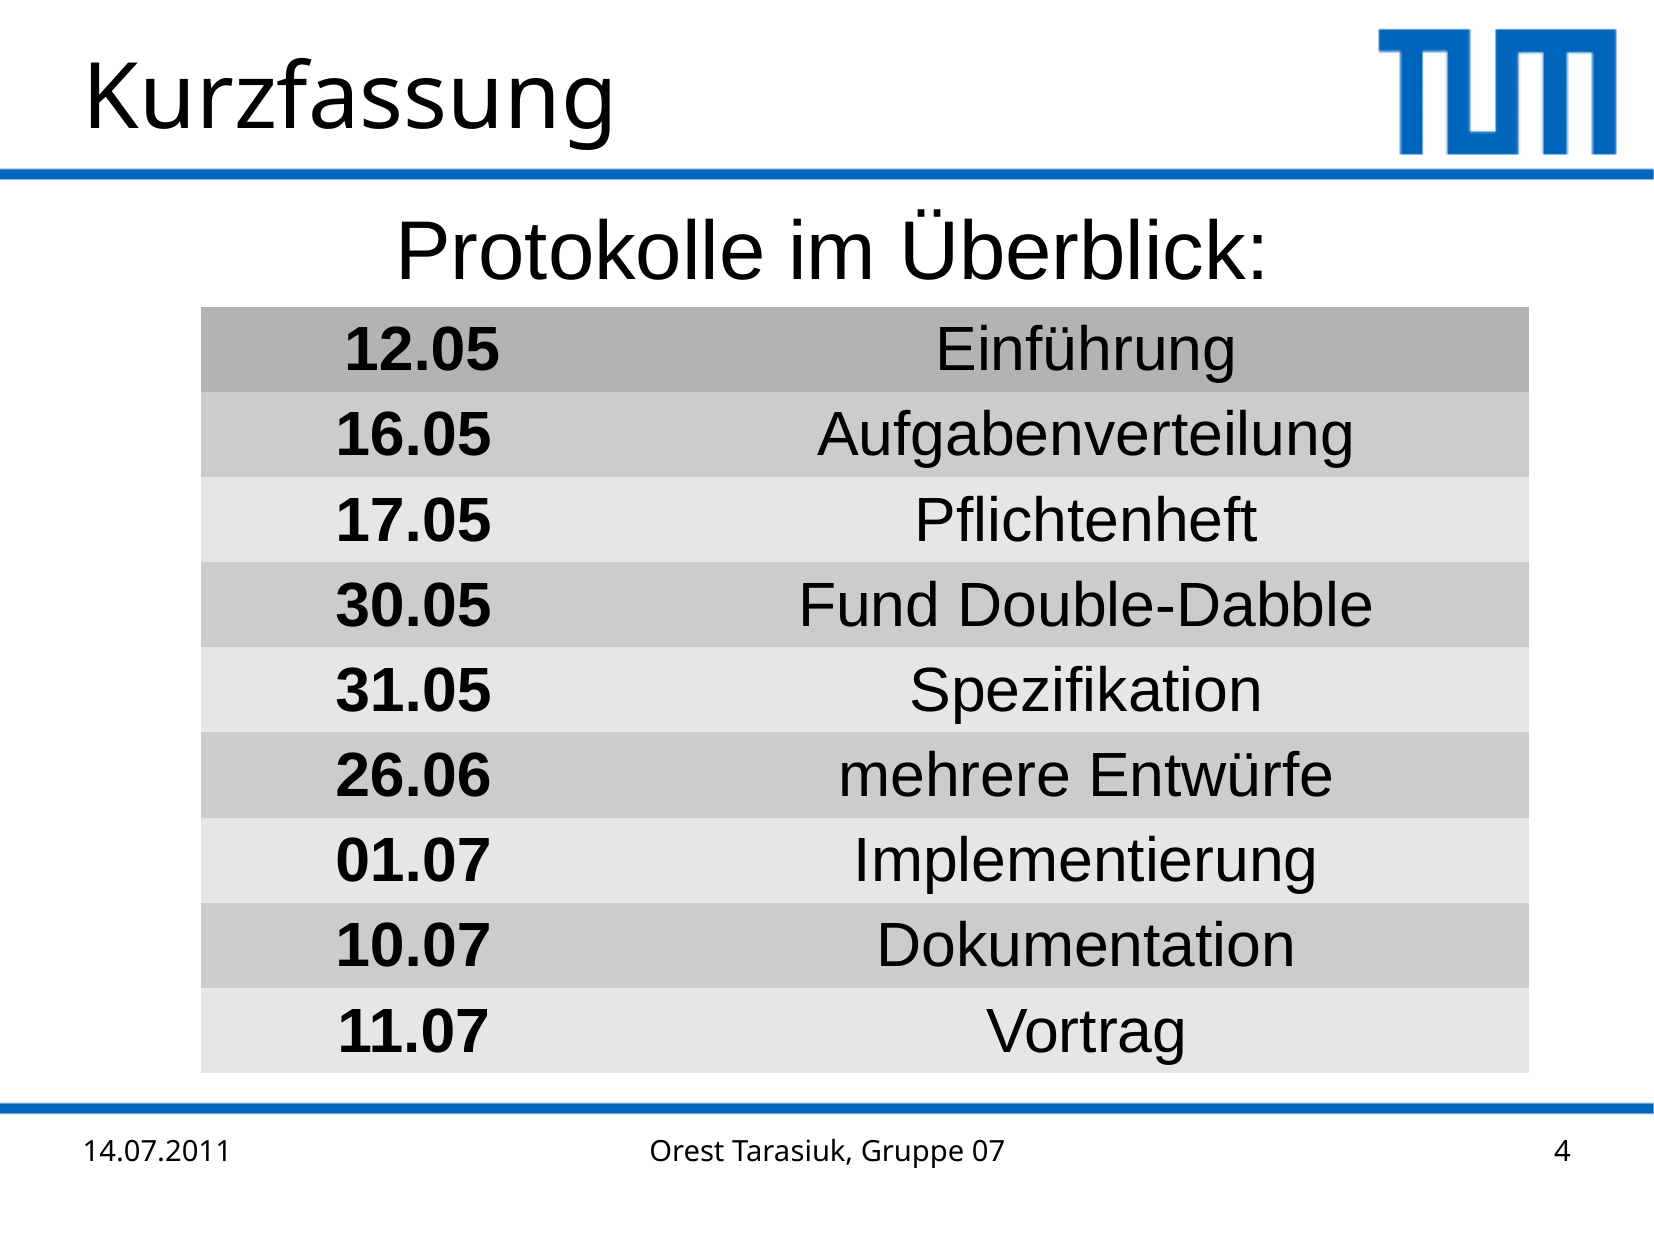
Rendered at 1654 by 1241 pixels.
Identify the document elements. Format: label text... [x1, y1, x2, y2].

table_cell 30.05 [201, 562, 644, 647]
table_cell 10.07 [201, 903, 644, 988]
table_cell Implementierung [644, 818, 1529, 903]
table_cell 17.05 [201, 477, 644, 562]
table_cell Pflichtenheft [644, 477, 1529, 562]
table_cell 26.06 [201, 732, 644, 818]
table_cell 31.05 [201, 647, 644, 732]
table_cell 11.07 [201, 988, 644, 1073]
table_cell Spezifikation [644, 647, 1529, 732]
picture [0, 0, 1654, 1241]
table_cell 01.07 [201, 818, 644, 903]
table_cell Fund Double-Dabble [644, 562, 1529, 647]
table_header Einführung [644, 307, 1529, 392]
table_header 12.05 [201, 307, 644, 392]
table_cell 16.05 [201, 392, 644, 477]
title Kurzfassung [82, 41, 1359, 145]
table_cell mehrere Entwürfe [644, 732, 1529, 818]
subtitle Protokolle im Überblick: [88, 177, 1577, 325]
table_cell Vortrag [644, 988, 1529, 1073]
table_cell Dokumentation [644, 903, 1529, 988]
table_cell Aufgabenverteilung [644, 392, 1529, 477]
